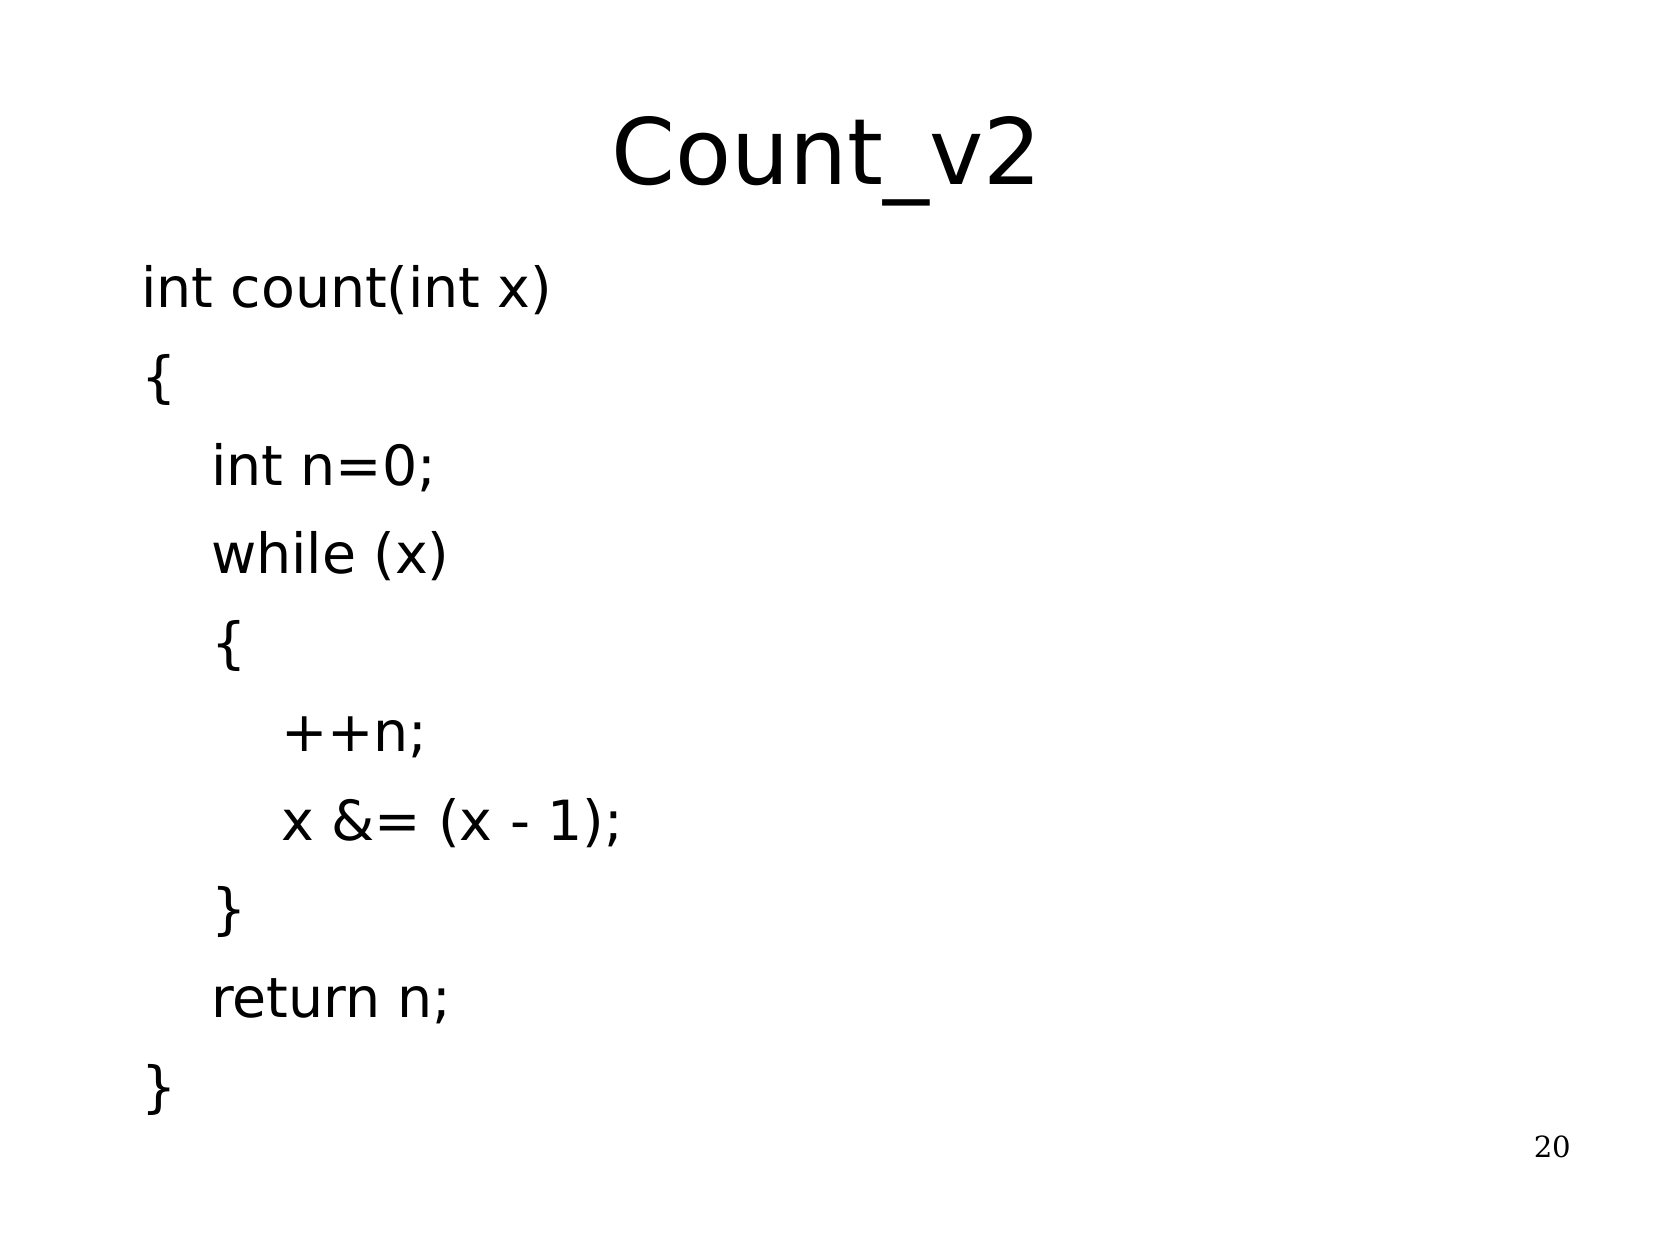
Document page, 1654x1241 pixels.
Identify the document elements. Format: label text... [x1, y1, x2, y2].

list int count(int x) { int n=0; while (x) { ++n; x &= (x - 1); } return n; } [82, 256, 1606, 1126]
title Count_v2 [82, 49, 1571, 256]
